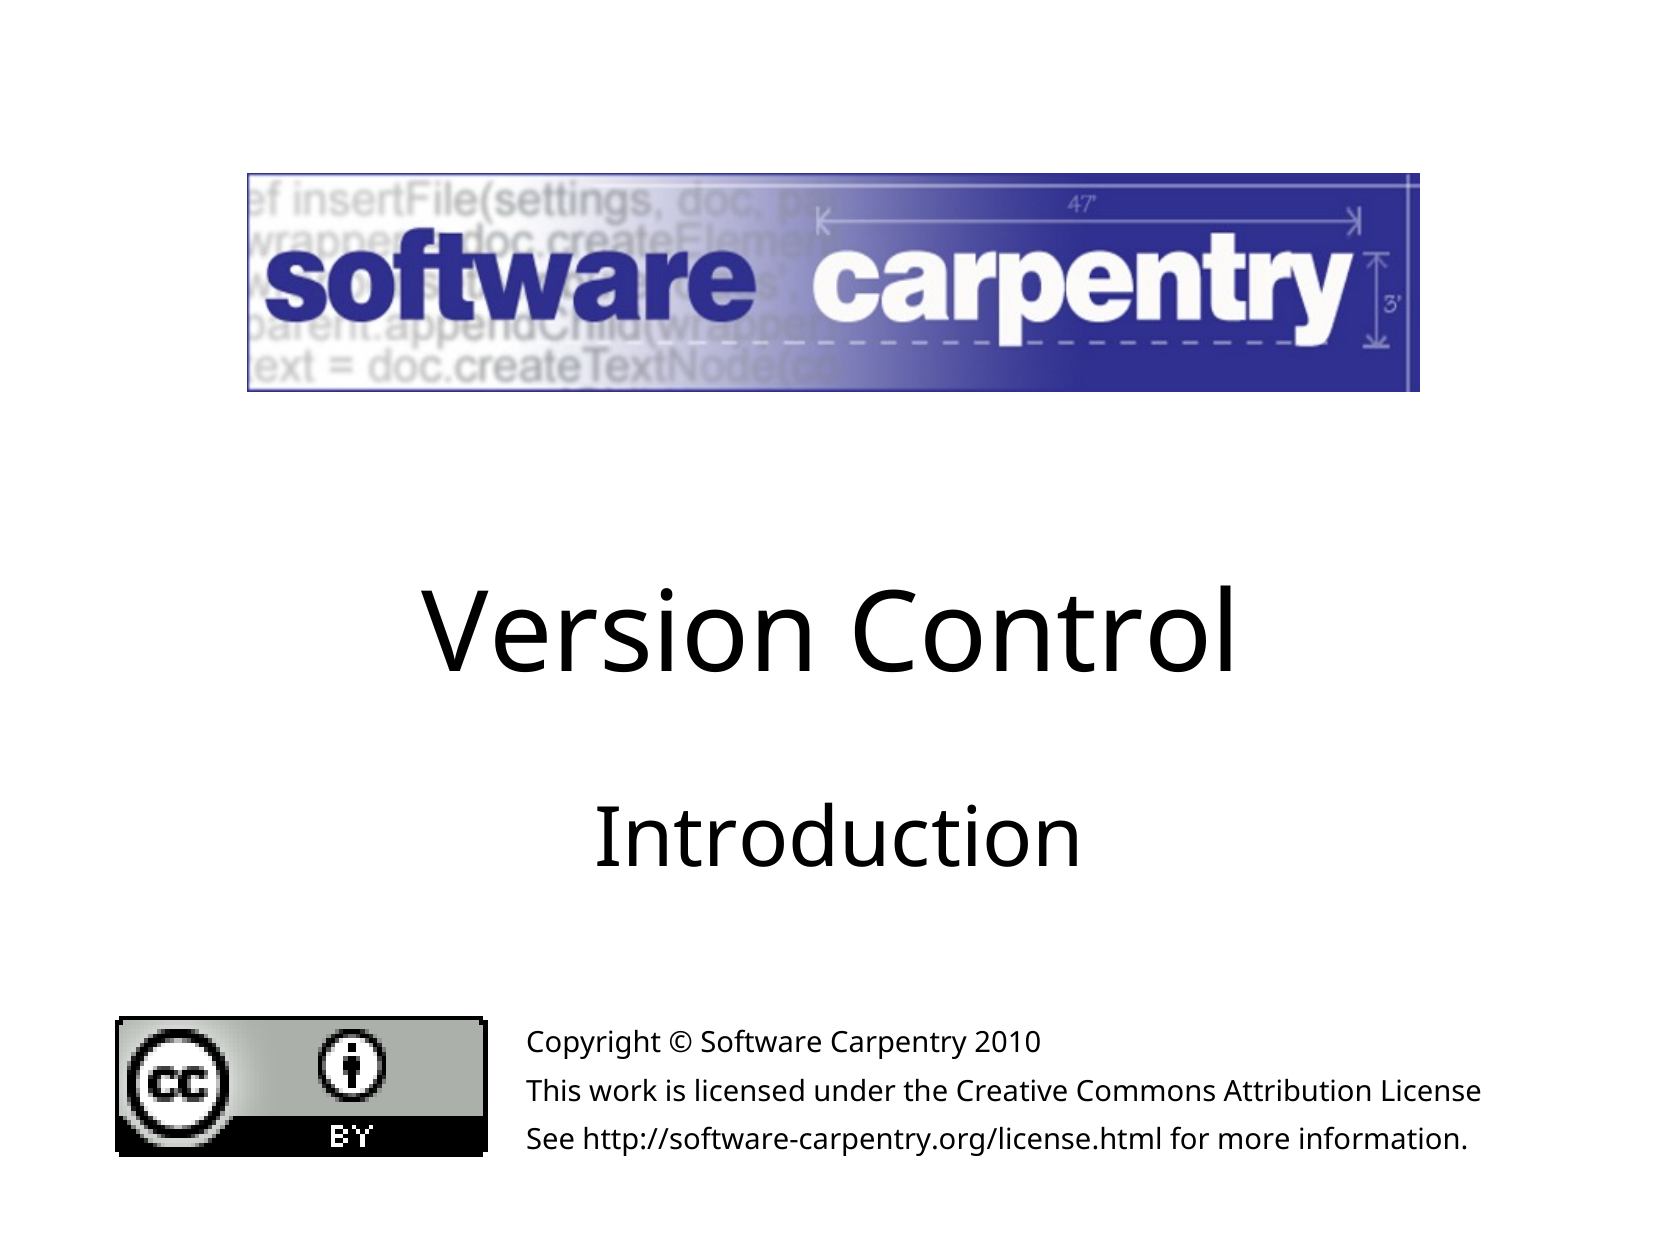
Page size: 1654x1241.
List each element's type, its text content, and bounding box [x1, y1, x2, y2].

text_box Introduction [188, 773, 1490, 883]
picture [115, 1016, 488, 1158]
text_box Version Control [245, 549, 1418, 697]
text_box Copyright © Software Carpentry 2010 This work is licensed under the Creative Commons Attribution License See http://software-carpentry.org/license.html for more information. [511, 1014, 1574, 1164]
picture [247, 173, 1420, 392]
